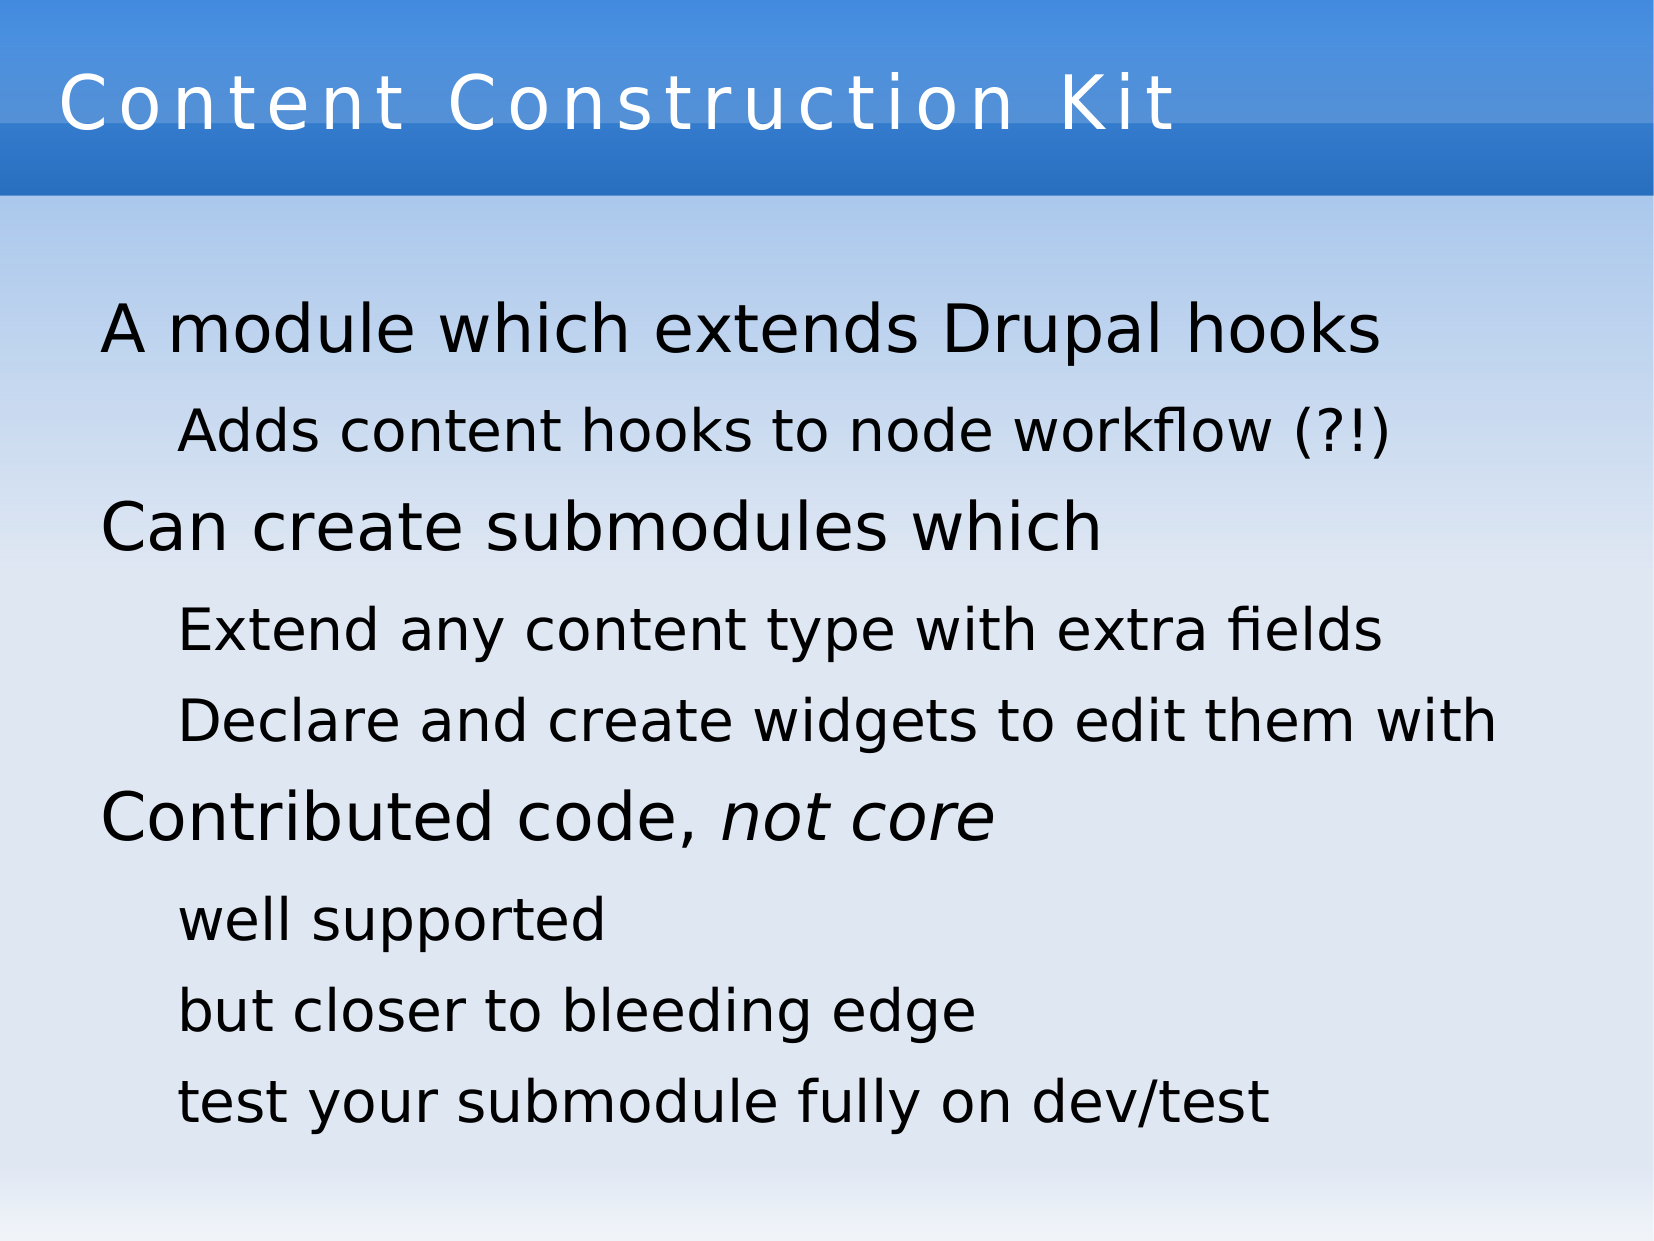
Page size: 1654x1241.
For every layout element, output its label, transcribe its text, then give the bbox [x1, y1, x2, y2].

picture [0, 0, 1654, 1241]
title Content Construction Kit [59, 29, 1270, 178]
list A module which extends Drupal hooks Adds content hooks to node workflow (?!) Can create submodules which Extend any content type with extra fields Declare and create widgets to edit them with Contributed code, not core well supported but closer to bleeding edge test your submodule fully on dev/test [82, 290, 1571, 1137]
